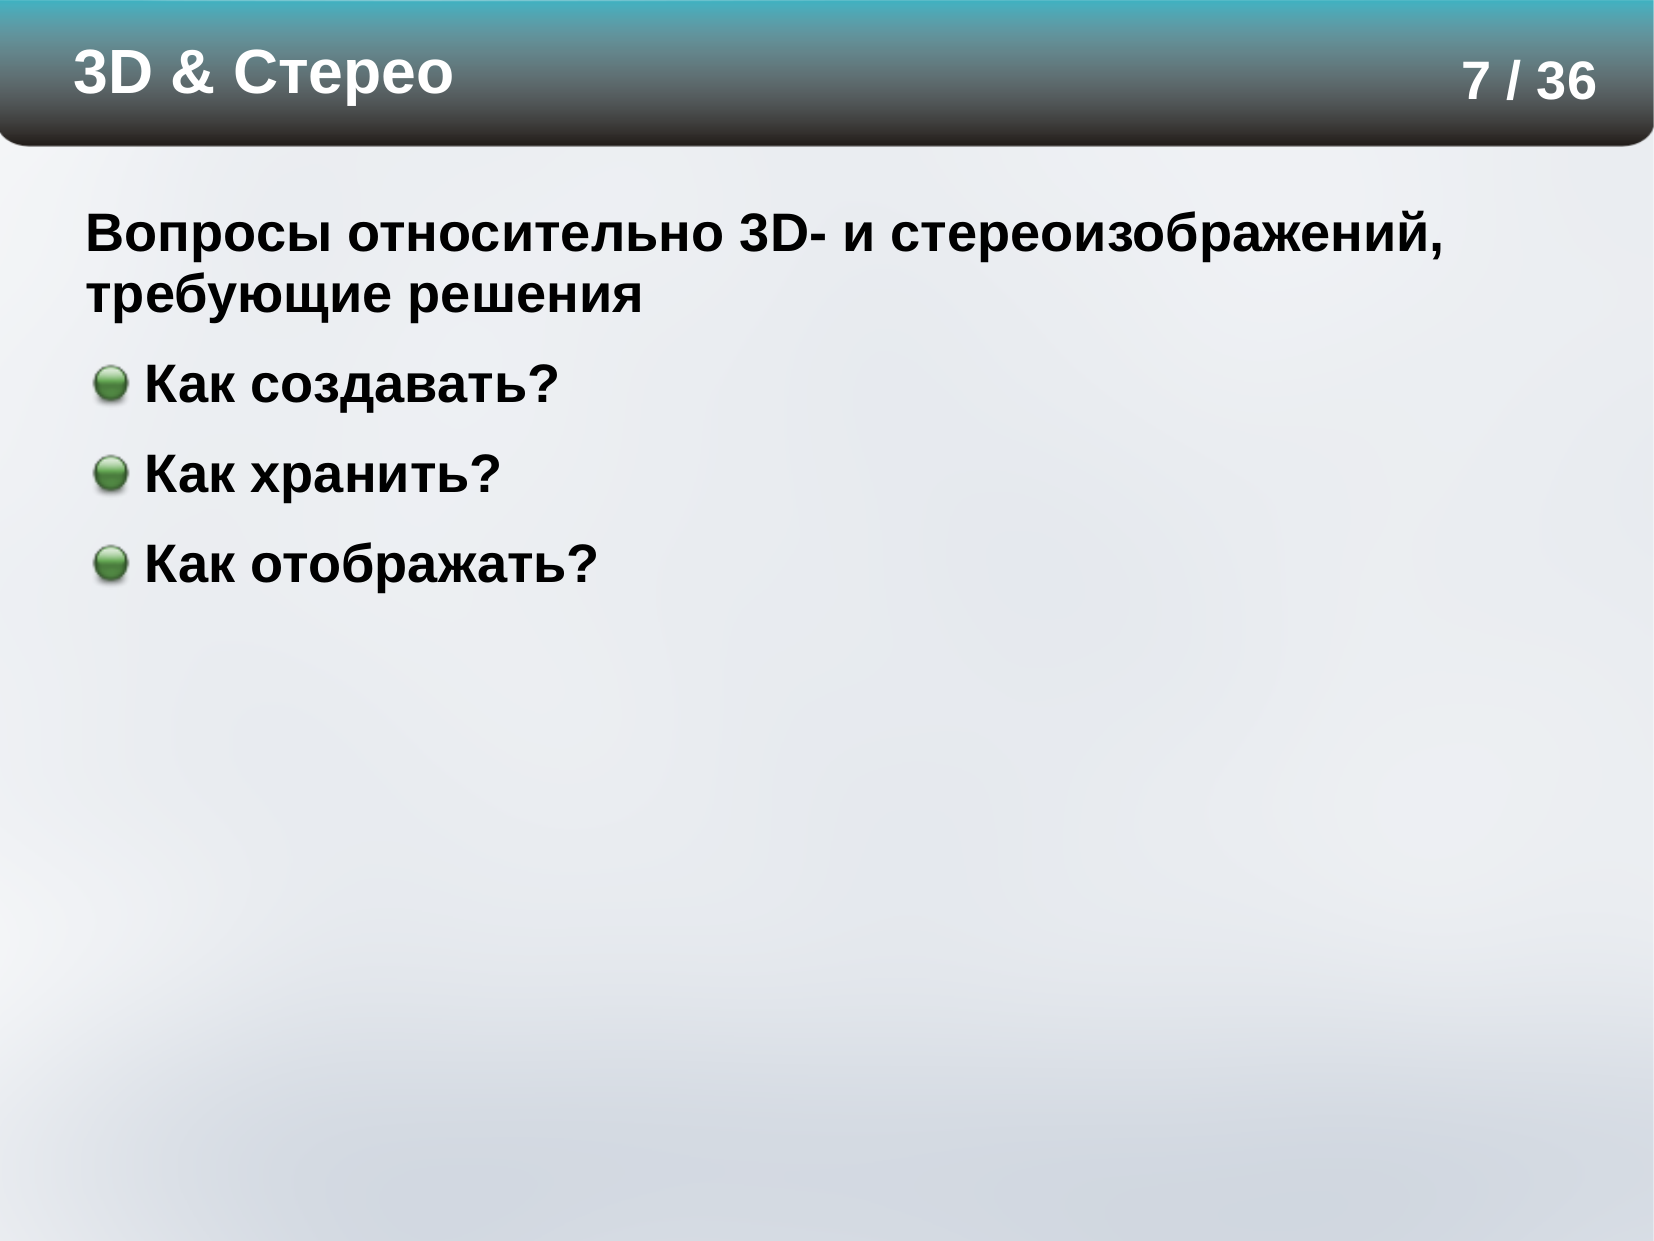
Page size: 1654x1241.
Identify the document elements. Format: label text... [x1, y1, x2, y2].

text_box 3D & Стерео [59, 29, 1359, 115]
text_box Вопросы относительно 3D- и стереоизображений, требующие решения Как создавать? Как хранить? Как отображать? [70, 195, 1625, 602]
picture [0, 0, 1654, 1241]
text_box 5 / 36 [1446, 42, 1654, 179]
